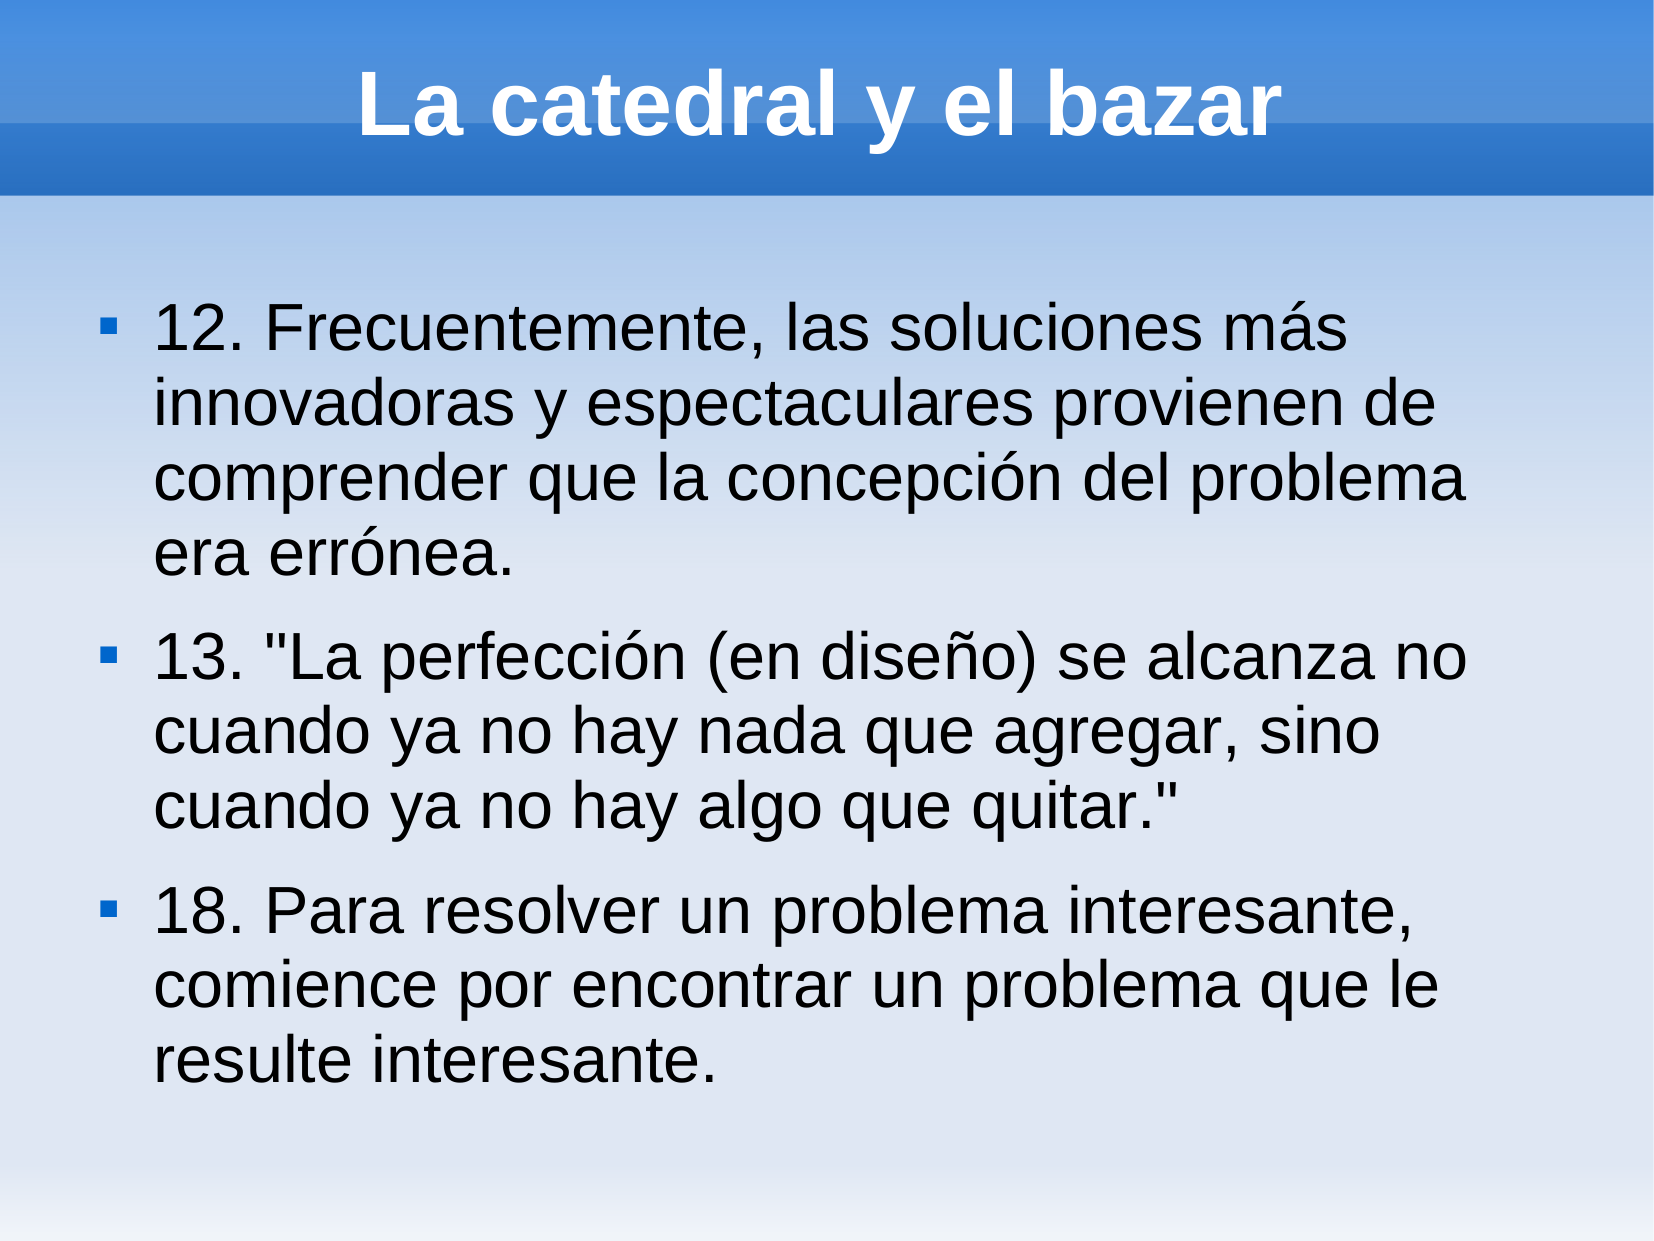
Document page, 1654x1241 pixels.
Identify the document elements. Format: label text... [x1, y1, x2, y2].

picture [0, 0, 1654, 1241]
list 12. Frecuentemente, las soluciones más innovadoras y espectaculares provienen de comprender que la concepción del problema era errónea. 13. "La perfección (en diseño) se alcanza no cuando ya no hay nada que agregar, sino cuando ya no hay algo que quitar." 18. Para resolver un problema interesante, comience por encontrar un problema que le resulte interesante. [82, 290, 1571, 1097]
title La catedral y el bazar [76, 7, 1565, 200]
